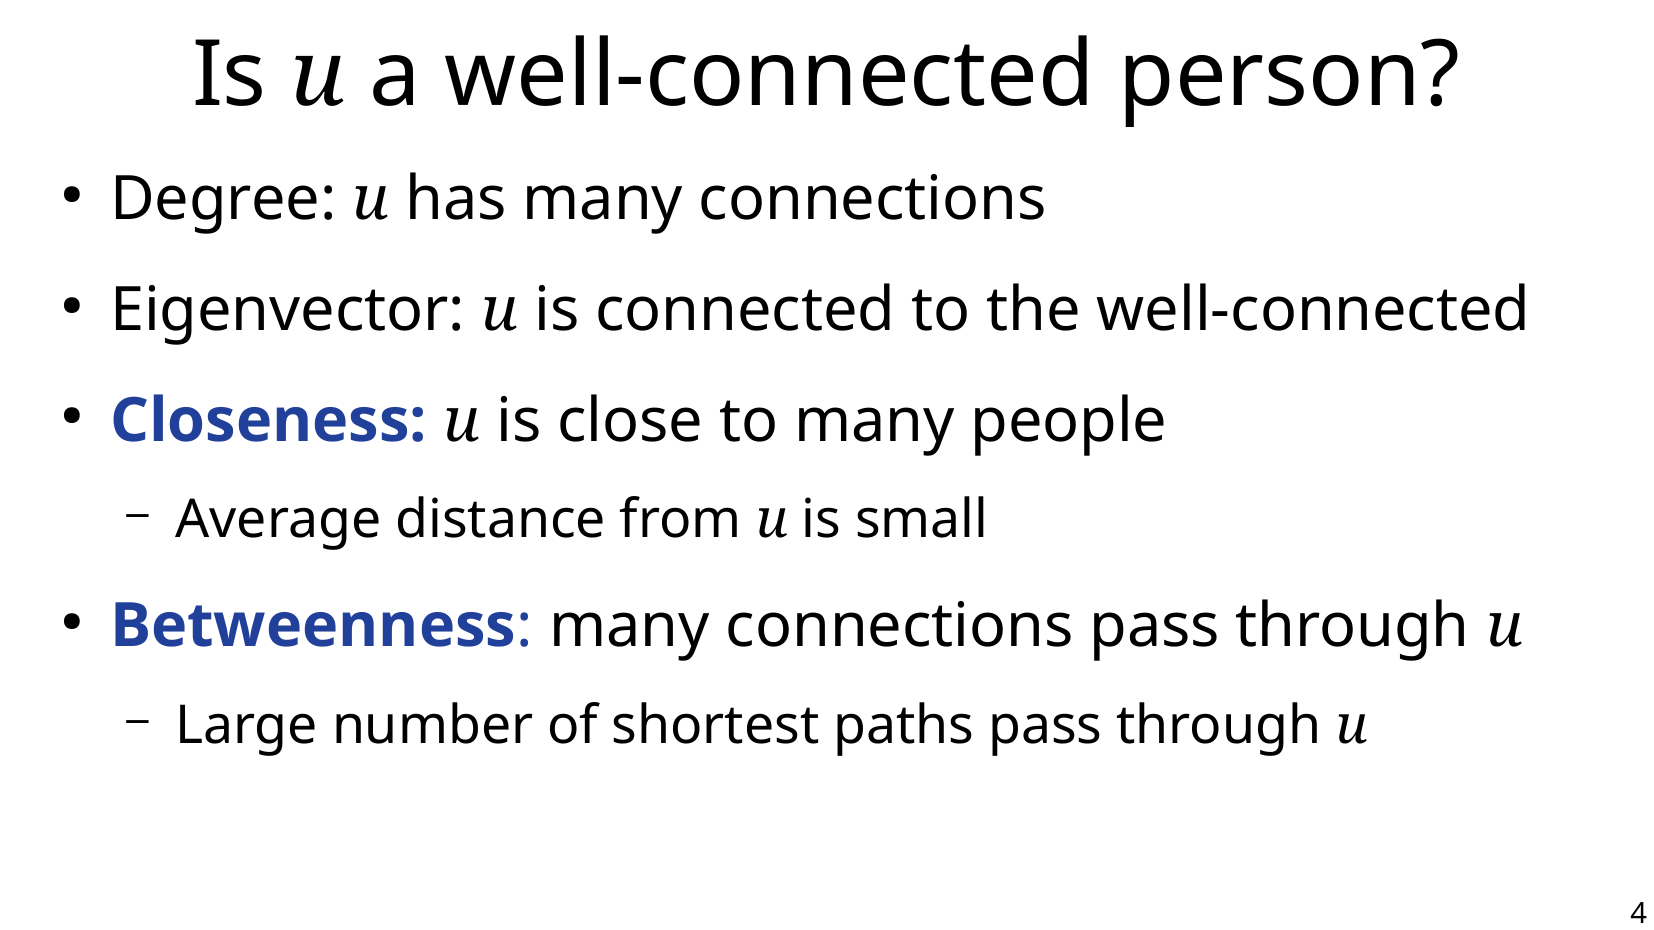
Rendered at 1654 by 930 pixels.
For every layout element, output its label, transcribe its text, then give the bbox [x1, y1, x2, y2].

list Degree: u has many connections Eigenvector: u is connected to the well-connected Closeness: u is close to many people Average distance from u is small Betweenness: many connections pass through u Large number of shortest paths pass through u [45, 154, 1636, 874]
title Is u a well-connected person? [82, 0, 1571, 154]
